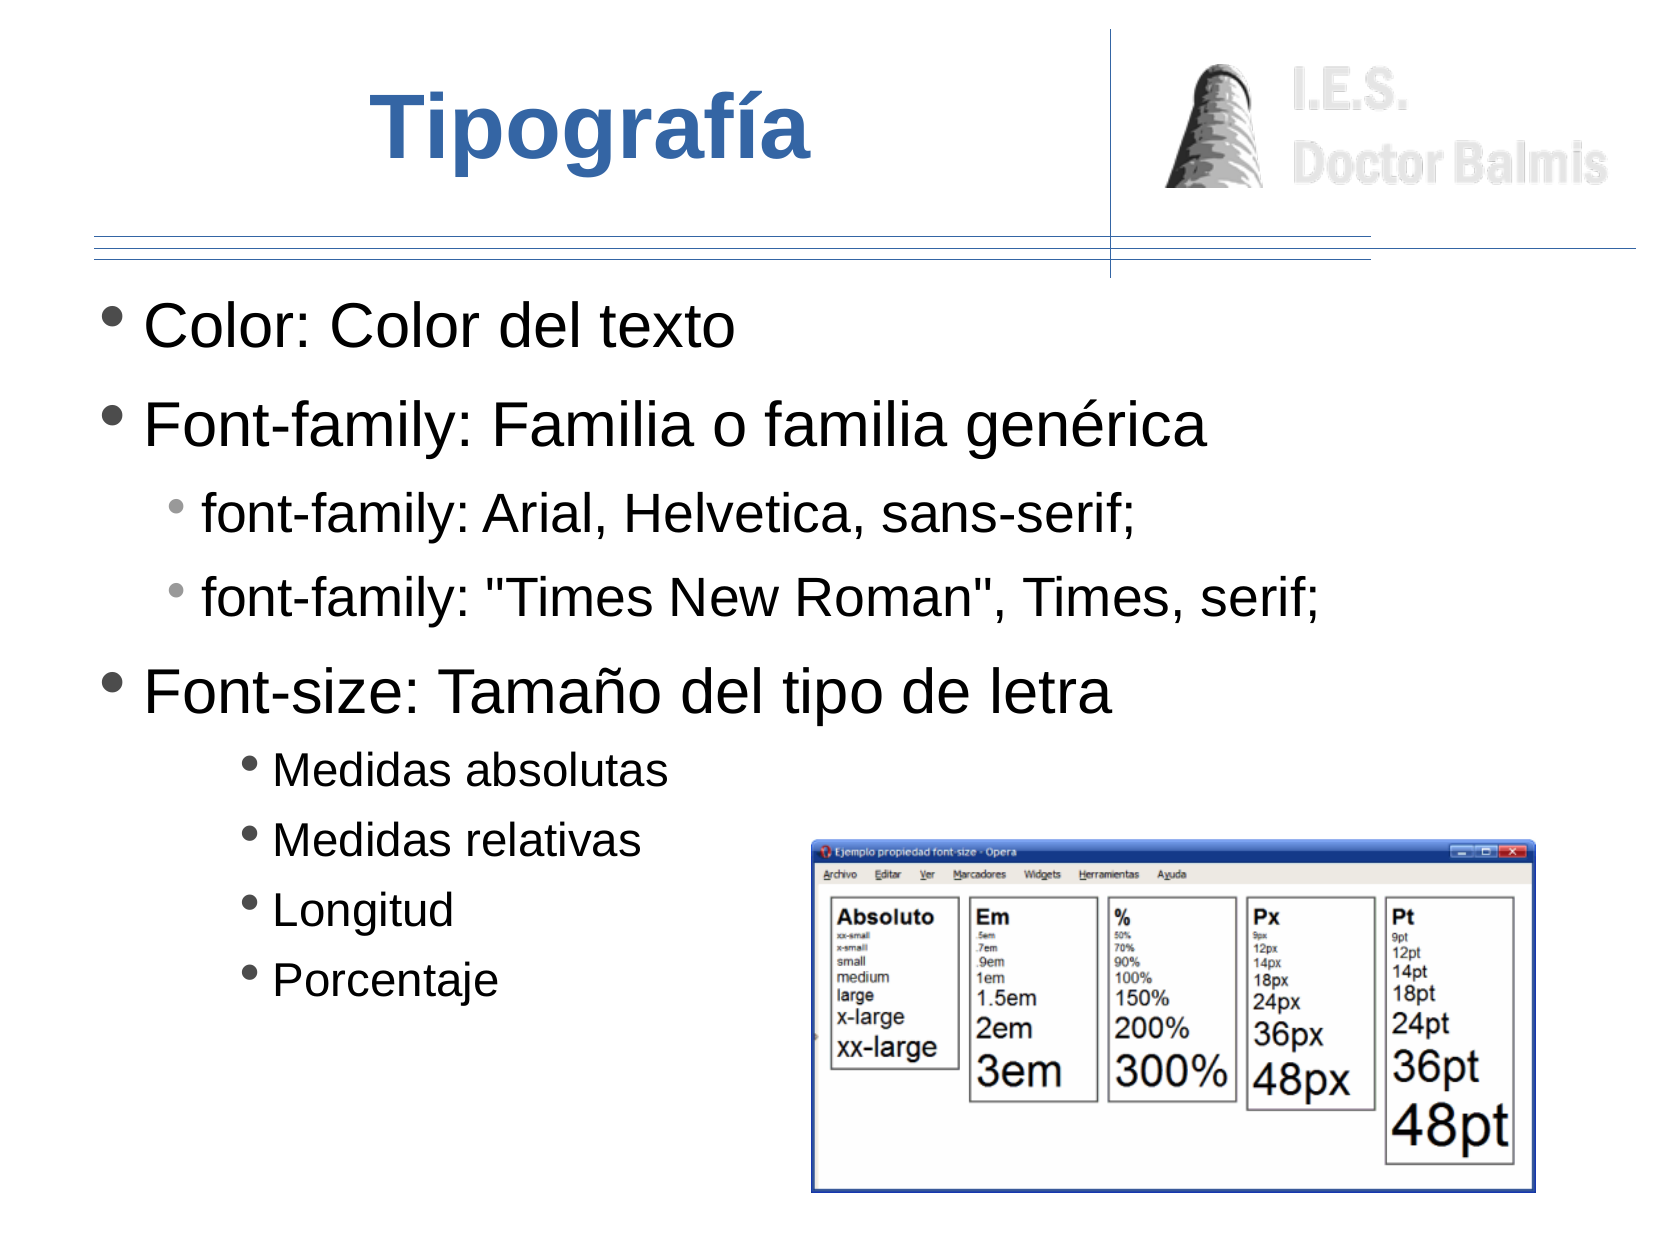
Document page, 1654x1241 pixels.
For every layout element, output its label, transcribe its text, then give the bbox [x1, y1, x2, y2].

list Color: Color del texto Font-family: Familia o familia genérica font-family: Arial, Helvetica, sans-serif; font-family: "Times New Roman", Times, serif; Font-size: Tamaño del tipo de letra Medidas absolutas Medidas relativas Longitud Porcentaje [82, 290, 1571, 1010]
picture [1133, 64, 1619, 188]
picture [811, 838, 1536, 1193]
title Tipografía [118, 23, 1063, 231]
